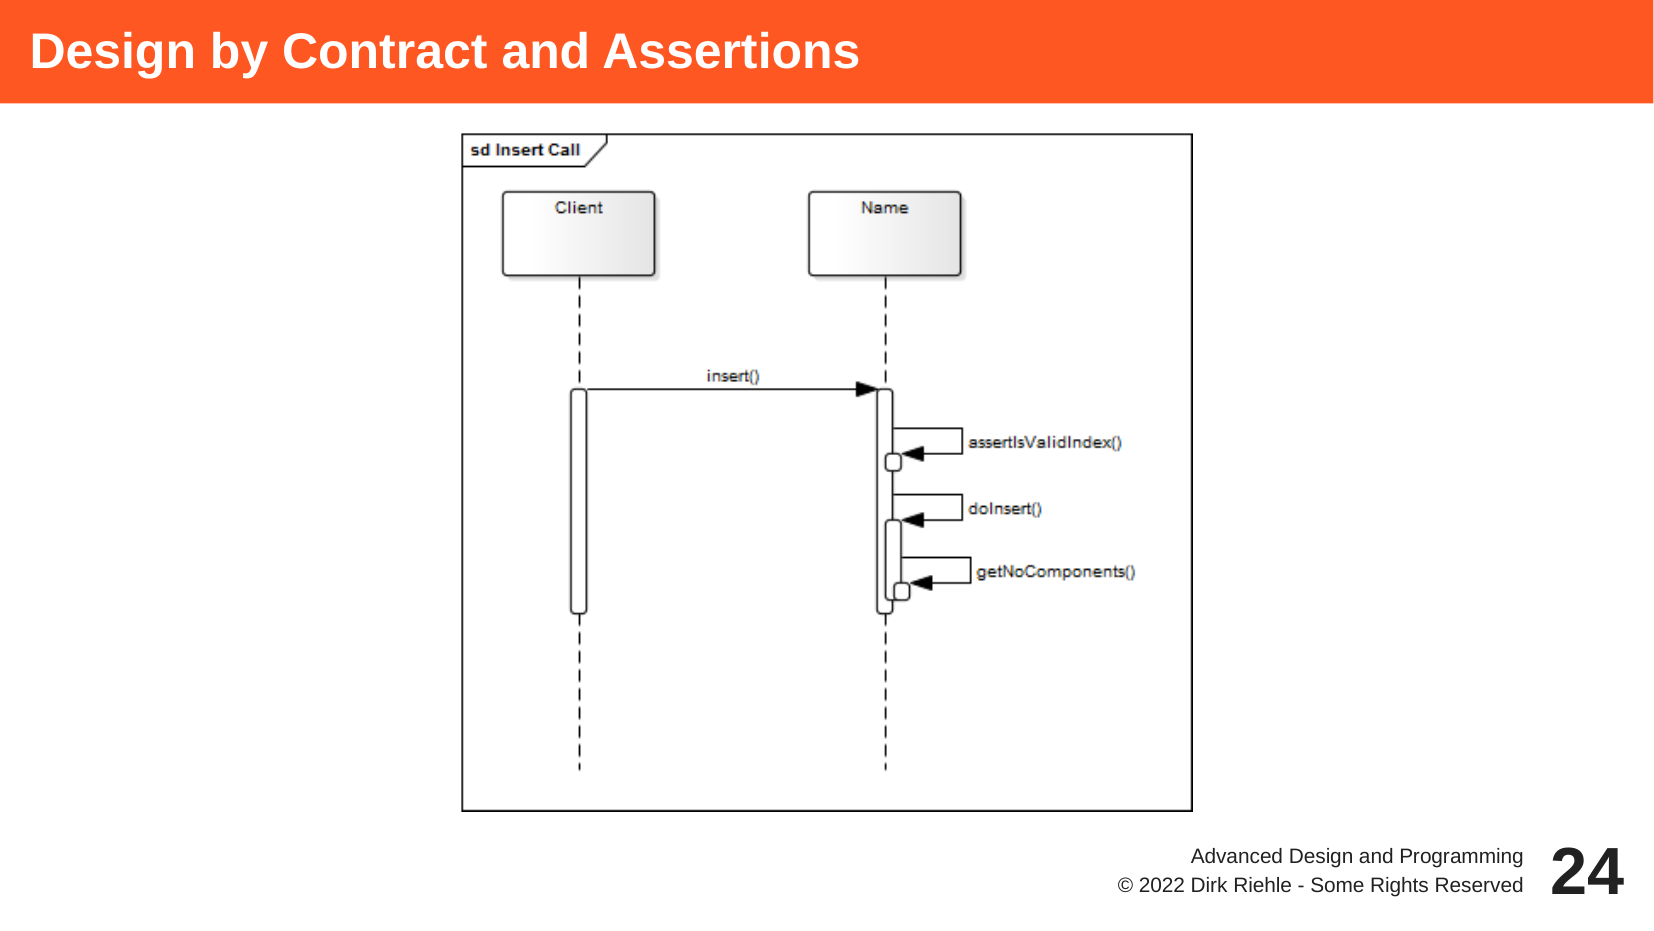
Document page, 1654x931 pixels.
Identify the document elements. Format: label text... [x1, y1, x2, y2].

title Design by Contract and Assertions [0, 0, 1654, 104]
picture [460, 132, 1193, 813]
